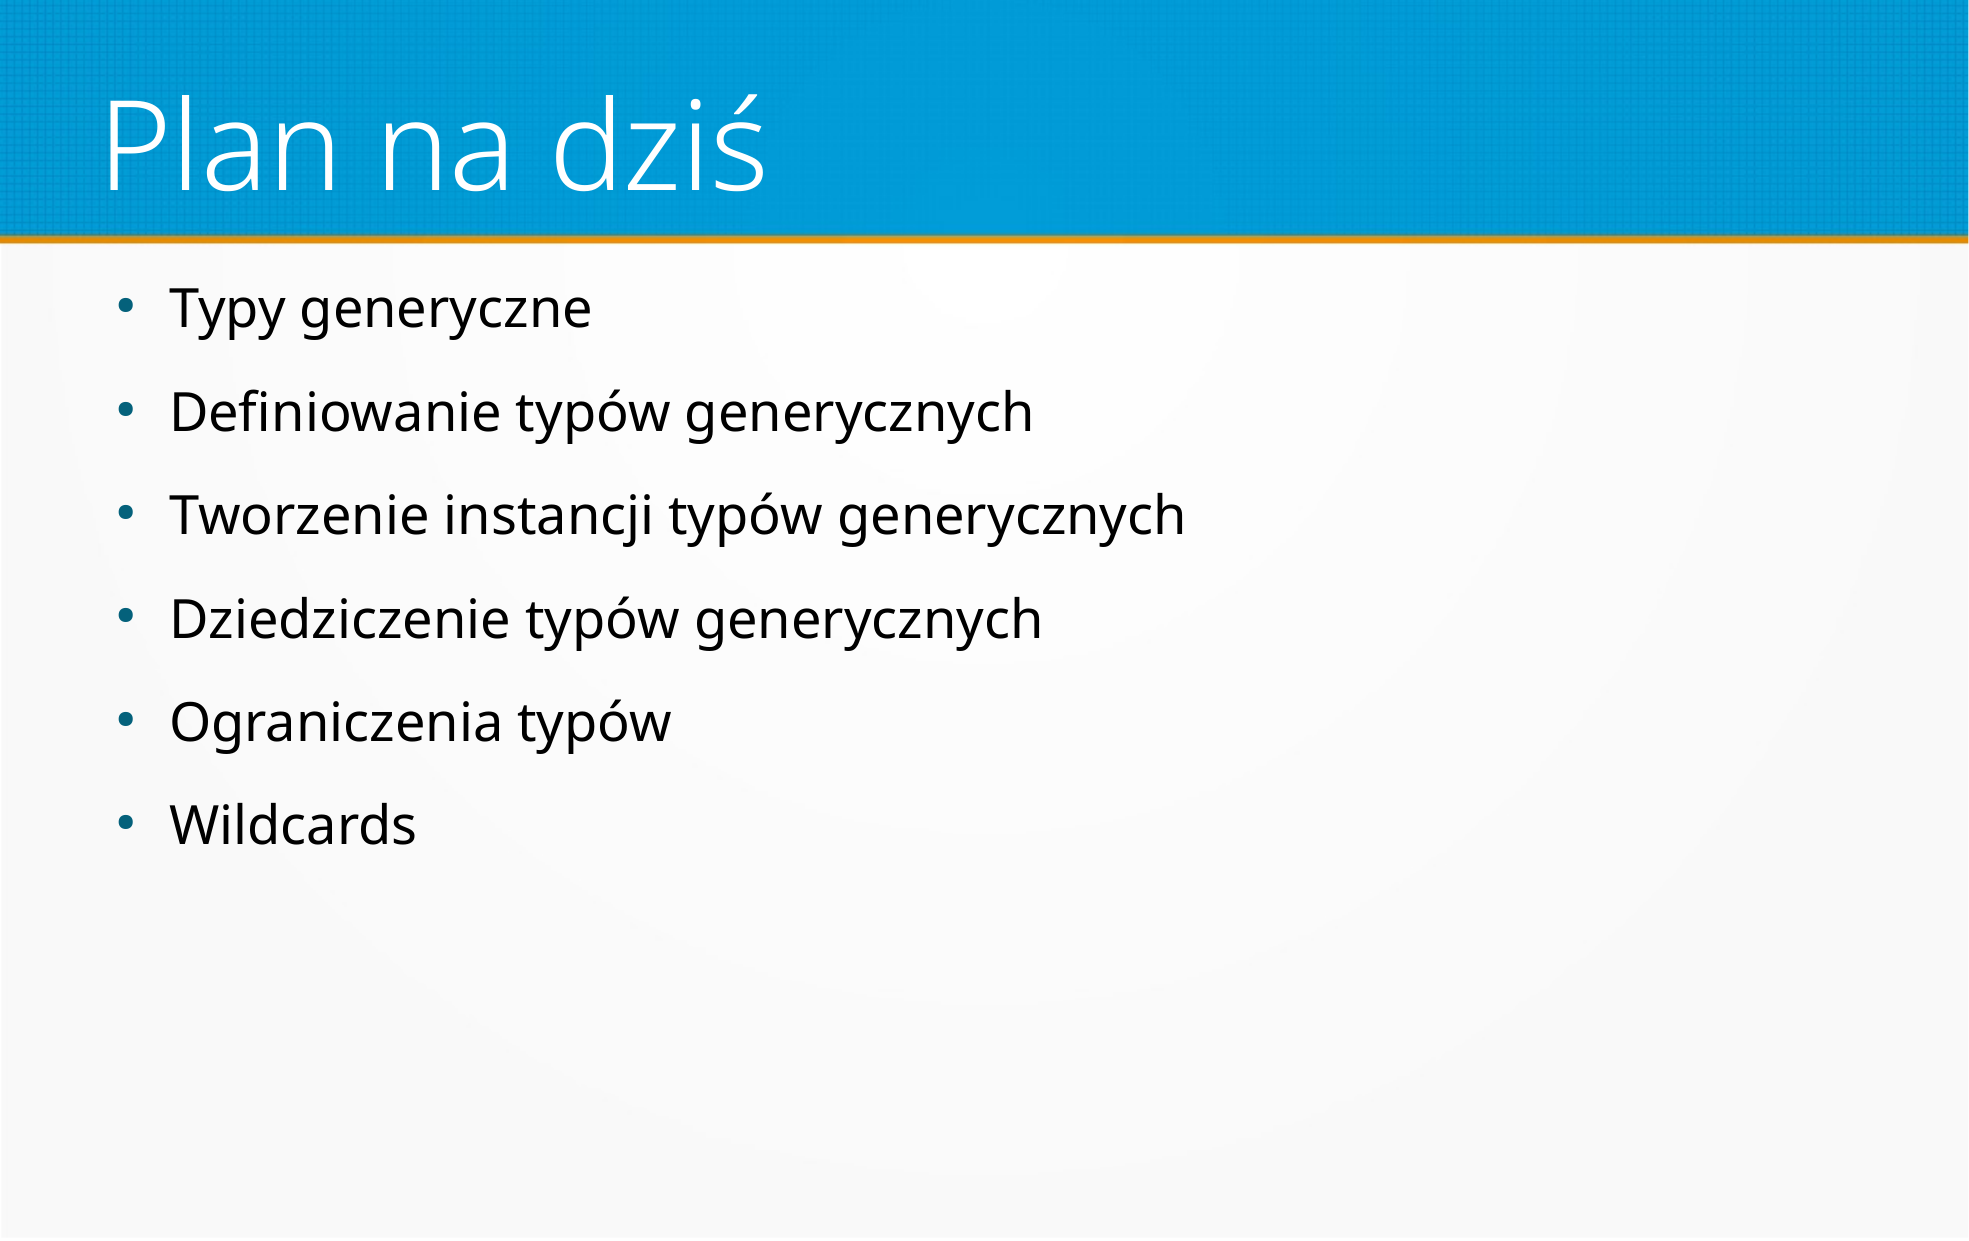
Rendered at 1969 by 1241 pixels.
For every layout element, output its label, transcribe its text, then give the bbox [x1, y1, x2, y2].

title Plan na dziś [98, 19, 1870, 227]
picture [0, 233, 1969, 1241]
list Typy generyczne Definiowanie typów generycznych Tworzenie instancji typów generycznych Dziedziczenie typów generycznych Ograniczenia typów Wildcards [98, 270, 1861, 1216]
